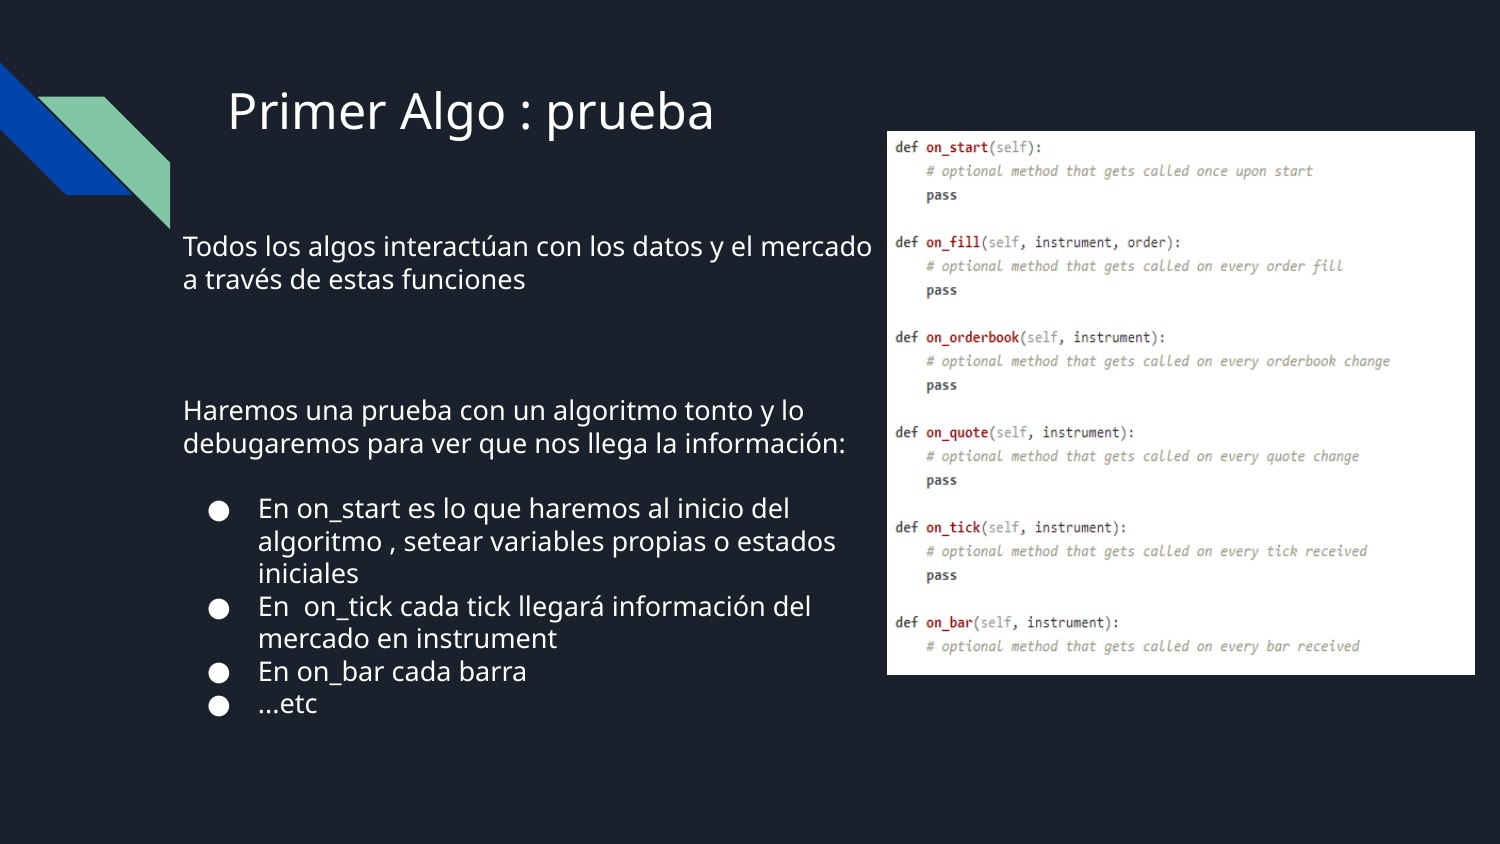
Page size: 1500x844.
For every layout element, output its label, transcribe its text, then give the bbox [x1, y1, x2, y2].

list Todos los algos interactúan con los datos y el mercado a través de estas funciones Haremos una prueba con un algoritmo tonto y lo debugaremos para ver que nos llega la información: En on_start es lo que haremos al inicio del algoritmo , setear variables propias o estados iniciales En on_tick cada tick llegará información del mercado en instrument En on_bar cada barra ...etc [168, 214, 898, 744]
picture [887, 131, 1475, 675]
title Primer Algo : prueba [212, 64, 1368, 214]
